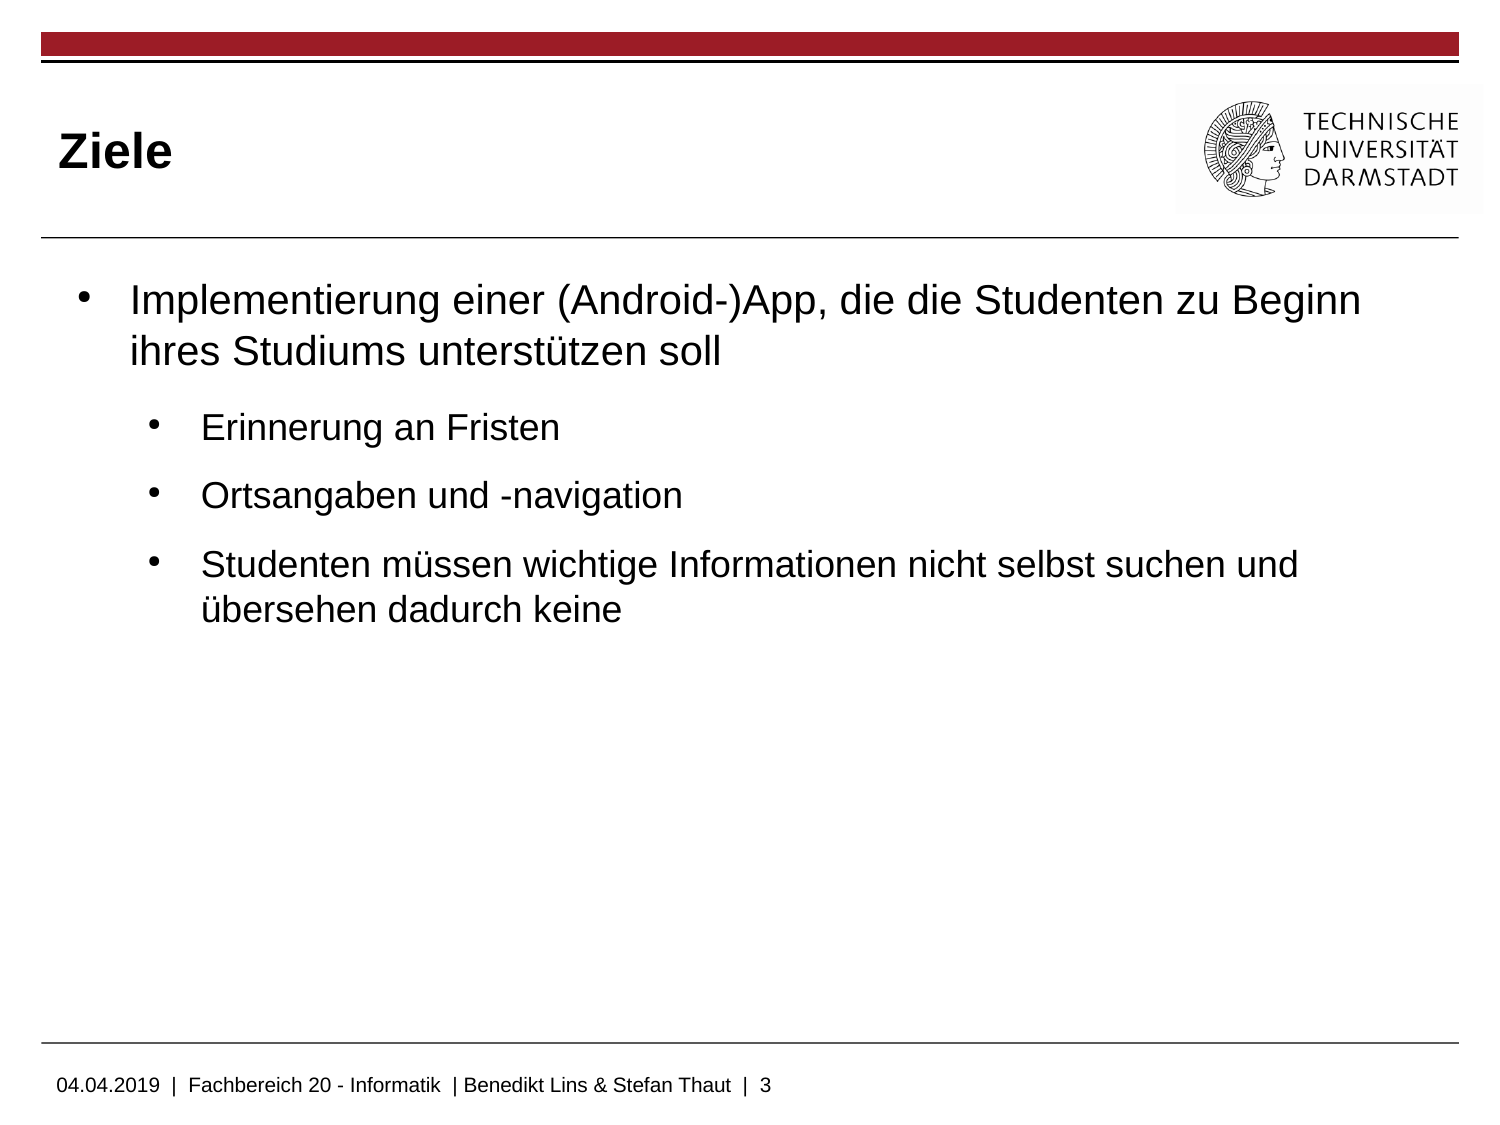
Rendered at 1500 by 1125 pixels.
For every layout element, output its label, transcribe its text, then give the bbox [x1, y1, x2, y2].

list Implementierung einer (Android-)App, die die Studenten zu Beginn ihres Studiums unterstützen soll Erinnerung an Fristen Ortsangaben und -navigation Studenten müssen wichtige Informationen nicht selbst suchen und übersehen dadurch keine [59, 265, 1447, 1001]
title Ziele [58, 80, 1149, 218]
picture [1175, 84, 1484, 214]
